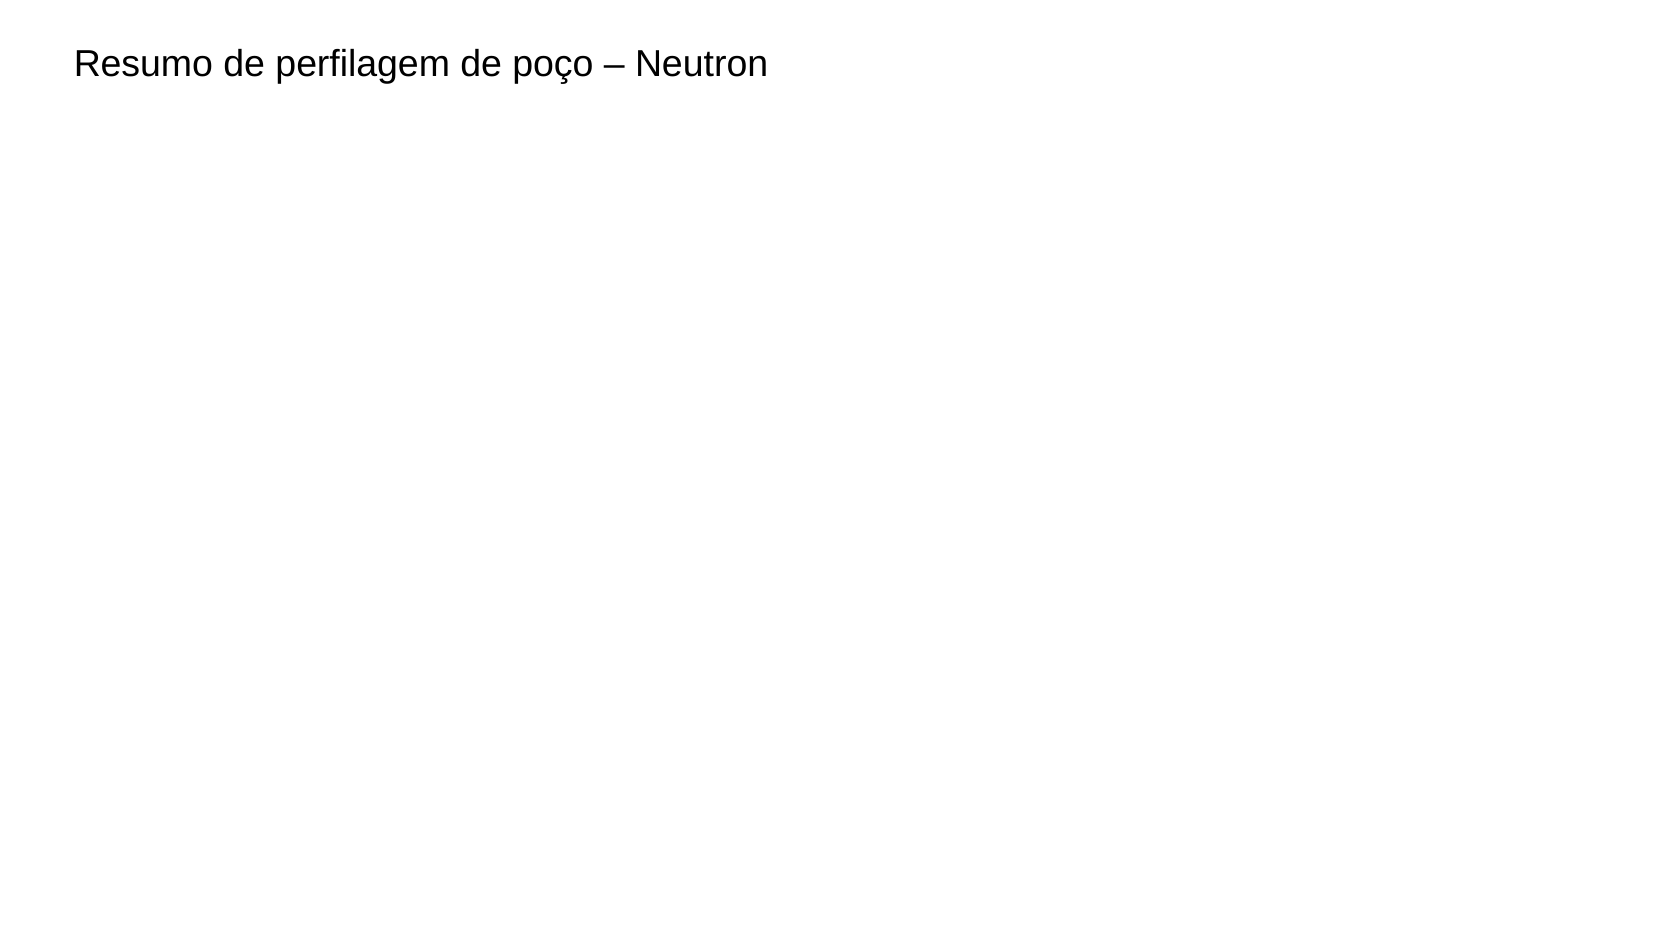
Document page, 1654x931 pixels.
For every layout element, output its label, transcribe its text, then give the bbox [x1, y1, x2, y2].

text_box Resumo de perfilagem de poço – Neutron [59, 35, 1123, 93]
